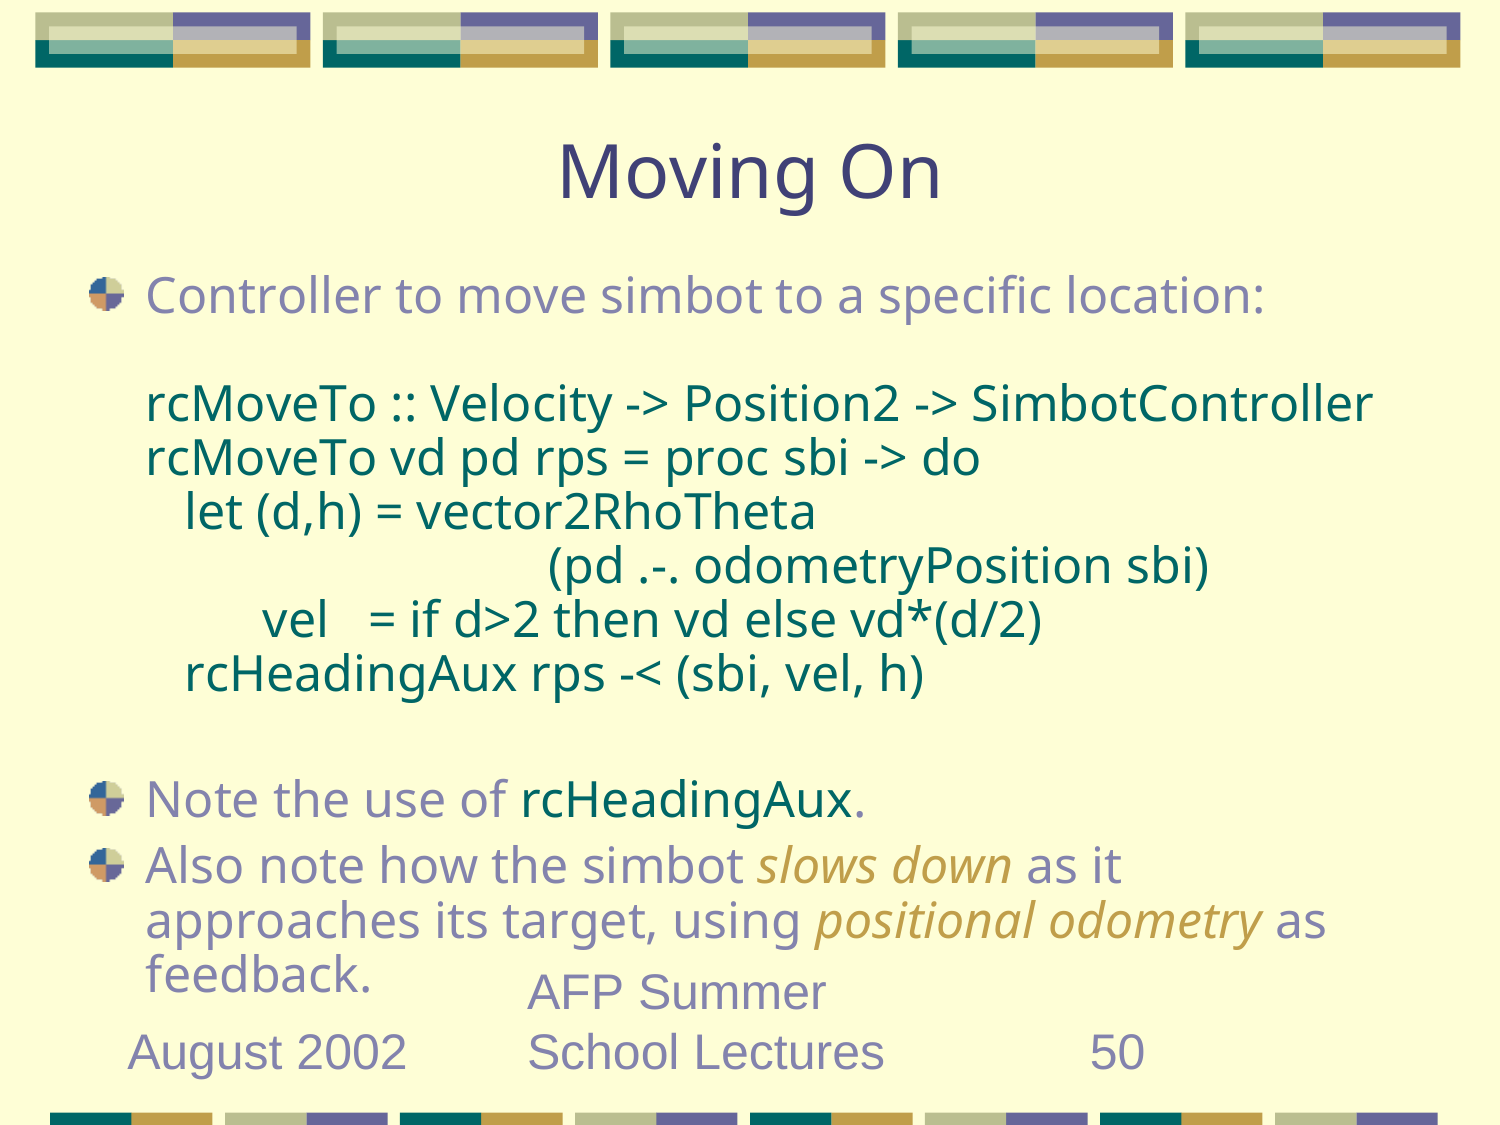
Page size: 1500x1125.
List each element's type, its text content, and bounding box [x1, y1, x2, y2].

title Moving On [112, 99, 1388, 238]
list Controller to move simbot to a specific location: rcMoveTo :: Velocity -> Position2 -> SimbotController rcMoveTo vd pd rps = proc sbi -> do let (d,h) = vector2RhoTheta (pd .-. odometryPosition sbi) vel = if d>2 then vd else vd*(d/2) rcHeadingAux rps -< (sbi, vel, h) Note the use of rcHeadingAux. Also note how the simbot slows down as it approaches its target, using positional odometry as feedback. [75, 262, 1426, 1001]
